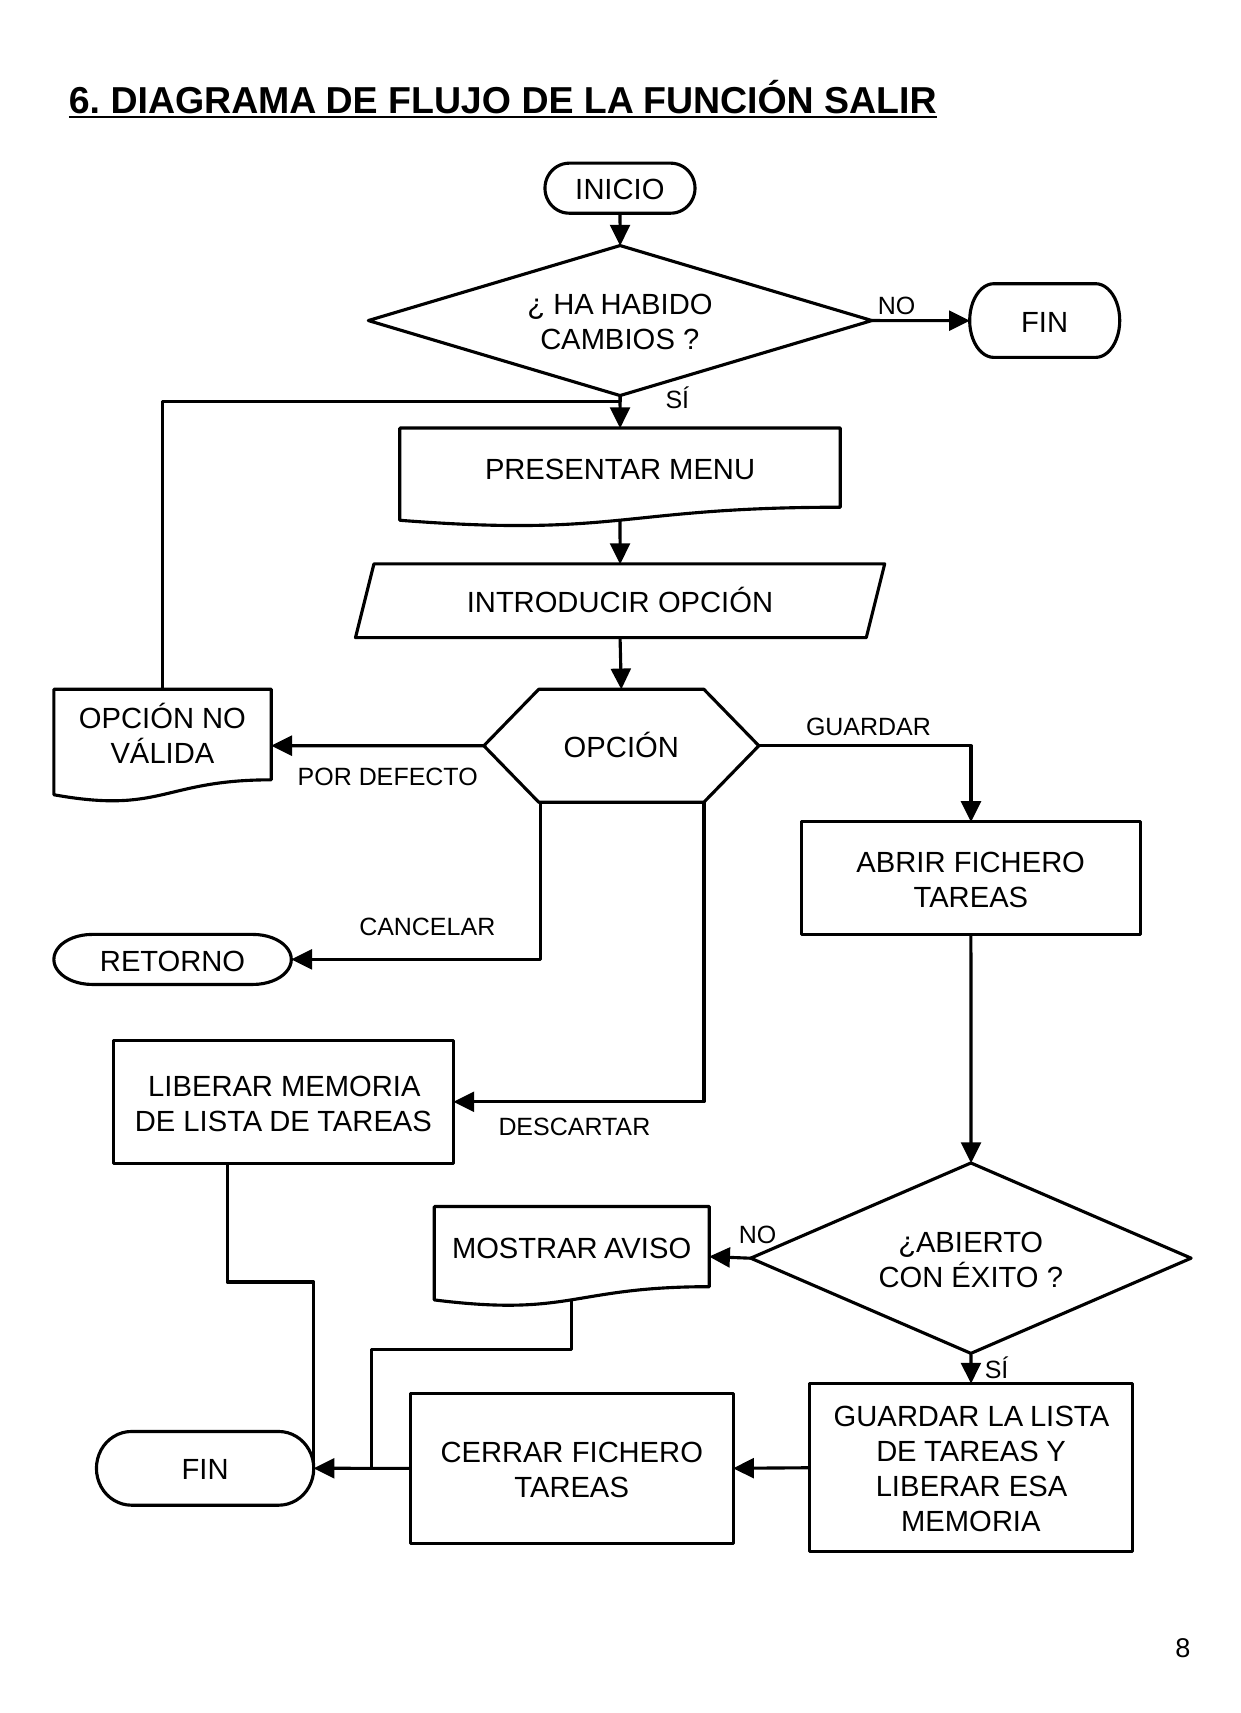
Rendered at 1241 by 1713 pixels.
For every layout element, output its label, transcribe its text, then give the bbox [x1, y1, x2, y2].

text_box CERRAR FICHERO TAREAS [410, 1393, 734, 1544]
text_box POR DEFECTO [282, 745, 500, 820]
text_box GUARDAR LA LISTA DE TAREAS Y LIBERAR ESA MEMORIA [809, 1383, 1133, 1552]
text_box DESCARTAR [483, 1095, 722, 1170]
text_box NO [723, 1203, 819, 1303]
text_box OPCIÓN [484, 689, 759, 803]
text_box FIN [969, 283, 1120, 358]
text_box LIBERAR MEMORIA DE LISTA DE TAREAS [113, 1040, 454, 1164]
text_box ¿ABIERTO CON ÉXITO ? [819, 1163, 1192, 1353]
text_box INTRODUCIR OPCIÓN [355, 563, 885, 638]
text_box 6. DIAGRAMA DE FLUJO DE LA FUNCIÓN SALIR [53, 61, 1151, 129]
text_box INICIO [544, 163, 696, 214]
text_box GUARDAR [791, 694, 1009, 738]
text_box SÍ [969, 1338, 1181, 1425]
slide_number 8 [1160, 1581, 1235, 1713]
text_box FIN [96, 1431, 314, 1506]
text_box NO [862, 274, 958, 374]
text_box MOSTRAR AVISO [434, 1206, 710, 1306]
text_box ABRIR FICHERO TAREAS [801, 821, 1141, 935]
text_box CANCELAR [344, 895, 598, 970]
text_box SÍ [650, 368, 862, 455]
text_box PRESENTAR MENU [399, 428, 841, 526]
text_box CANCELAR [344, 895, 539, 958]
text_box OPCIÓN NO VÁLIDA [53, 689, 272, 801]
text_box RETORNO [53, 934, 292, 985]
text_box ¿ HA HABIDO CAMBIOS ? [368, 245, 862, 395]
text_box DESCARTAR [483, 1095, 702, 1100]
